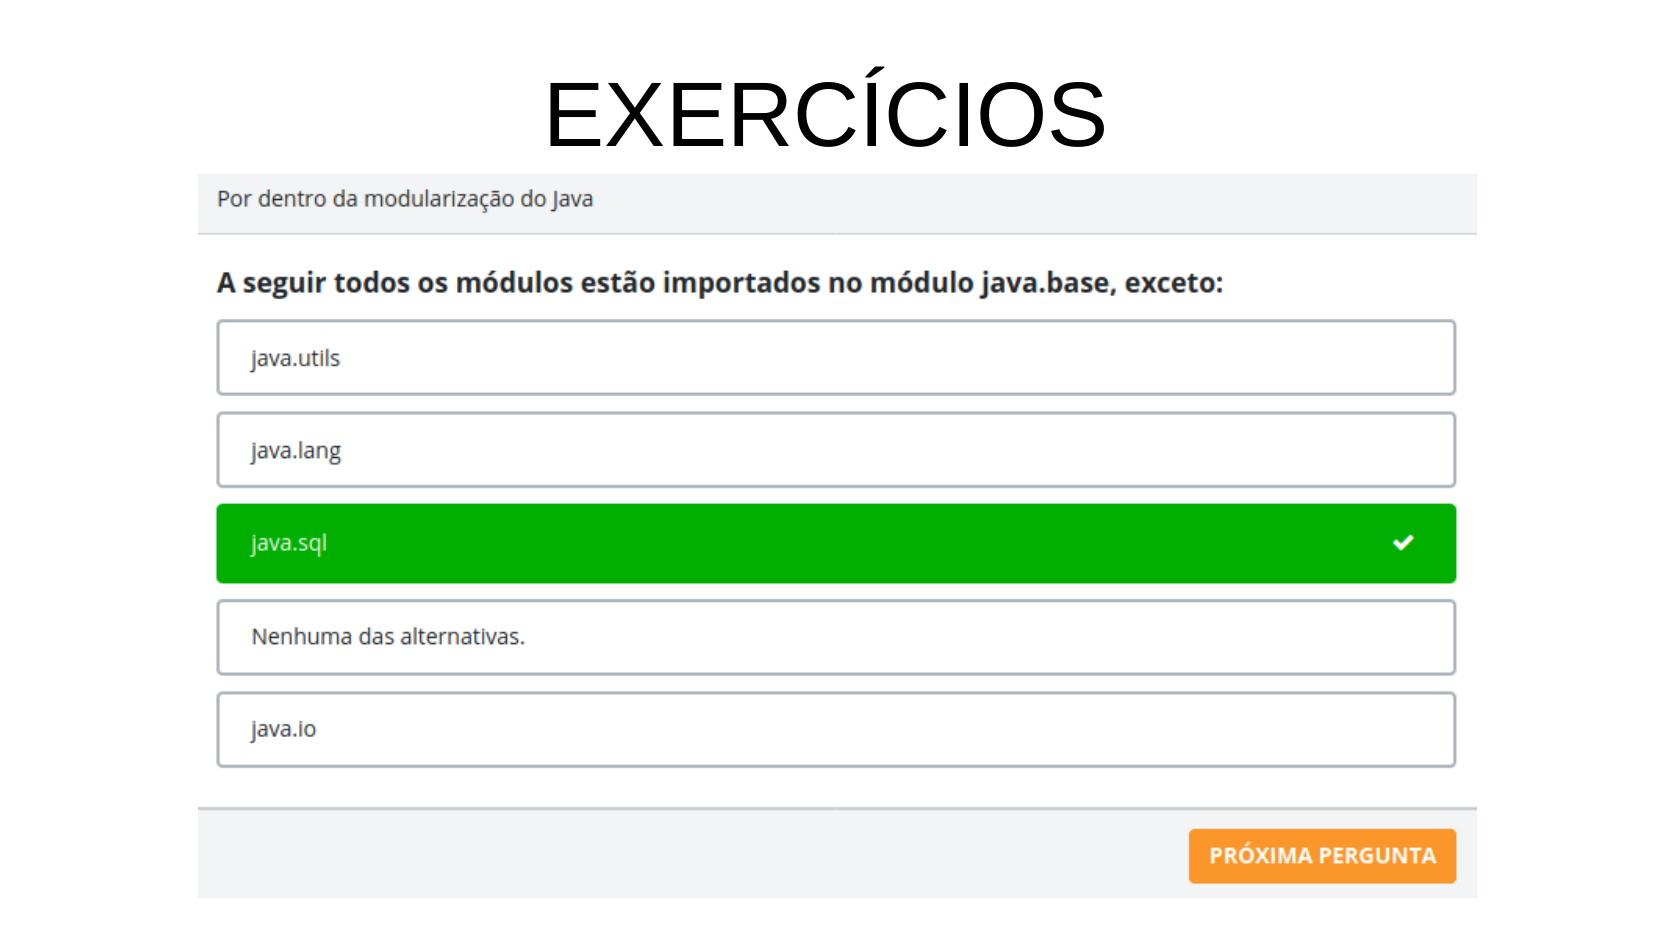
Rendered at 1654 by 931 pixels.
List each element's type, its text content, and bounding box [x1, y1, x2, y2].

title EXERCÍCIOS [82, 37, 1571, 193]
picture [198, 174, 1477, 898]
